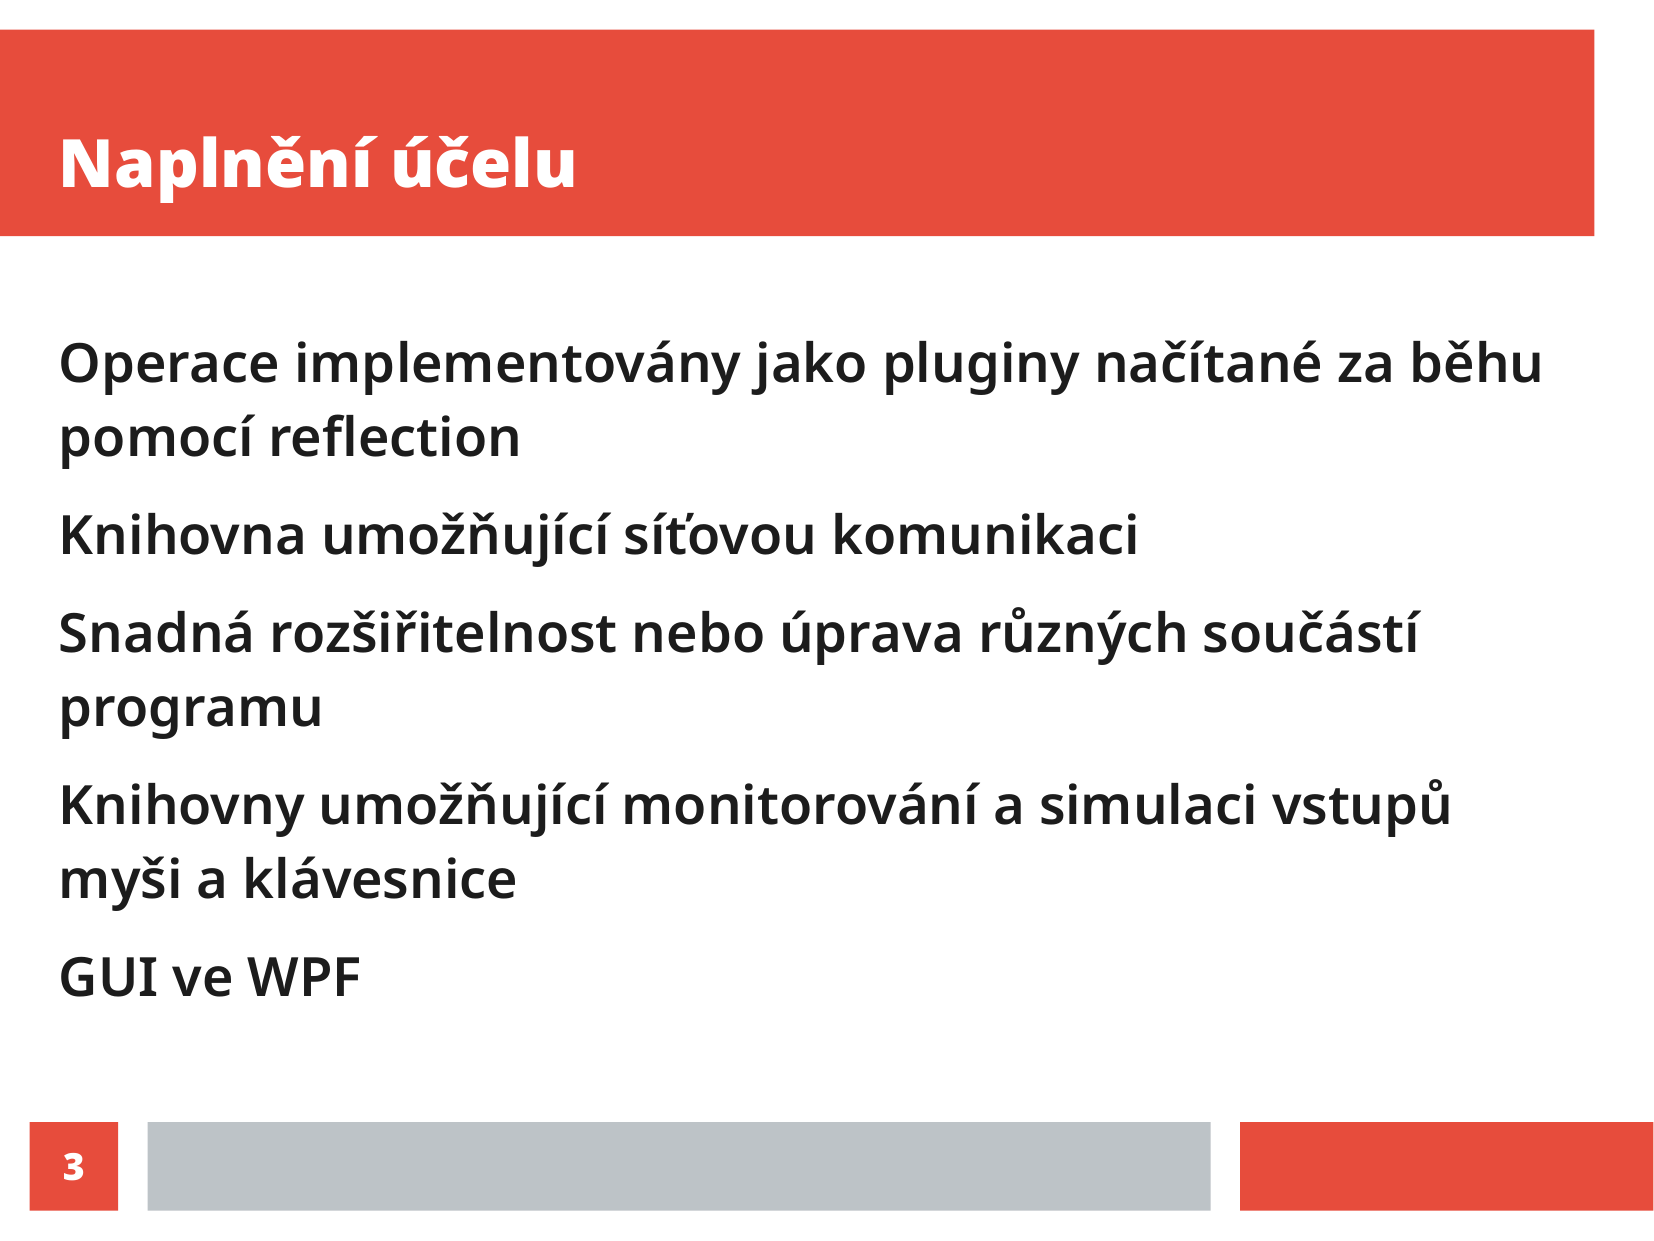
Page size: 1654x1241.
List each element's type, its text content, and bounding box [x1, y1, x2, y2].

list Operace implementovány jako pluginy načítané za běhu pomocí reflection Knihovna umožňující síťovou komunikaci Snadná rozšiřitelnost nebo úprava různých součástí programu Knihovny umožňující monitorování a simulaci vstupů myši a klávesnice GUI ve WPF [59, 324, 1565, 1093]
title Naplnění účelu [59, 59, 1595, 207]
